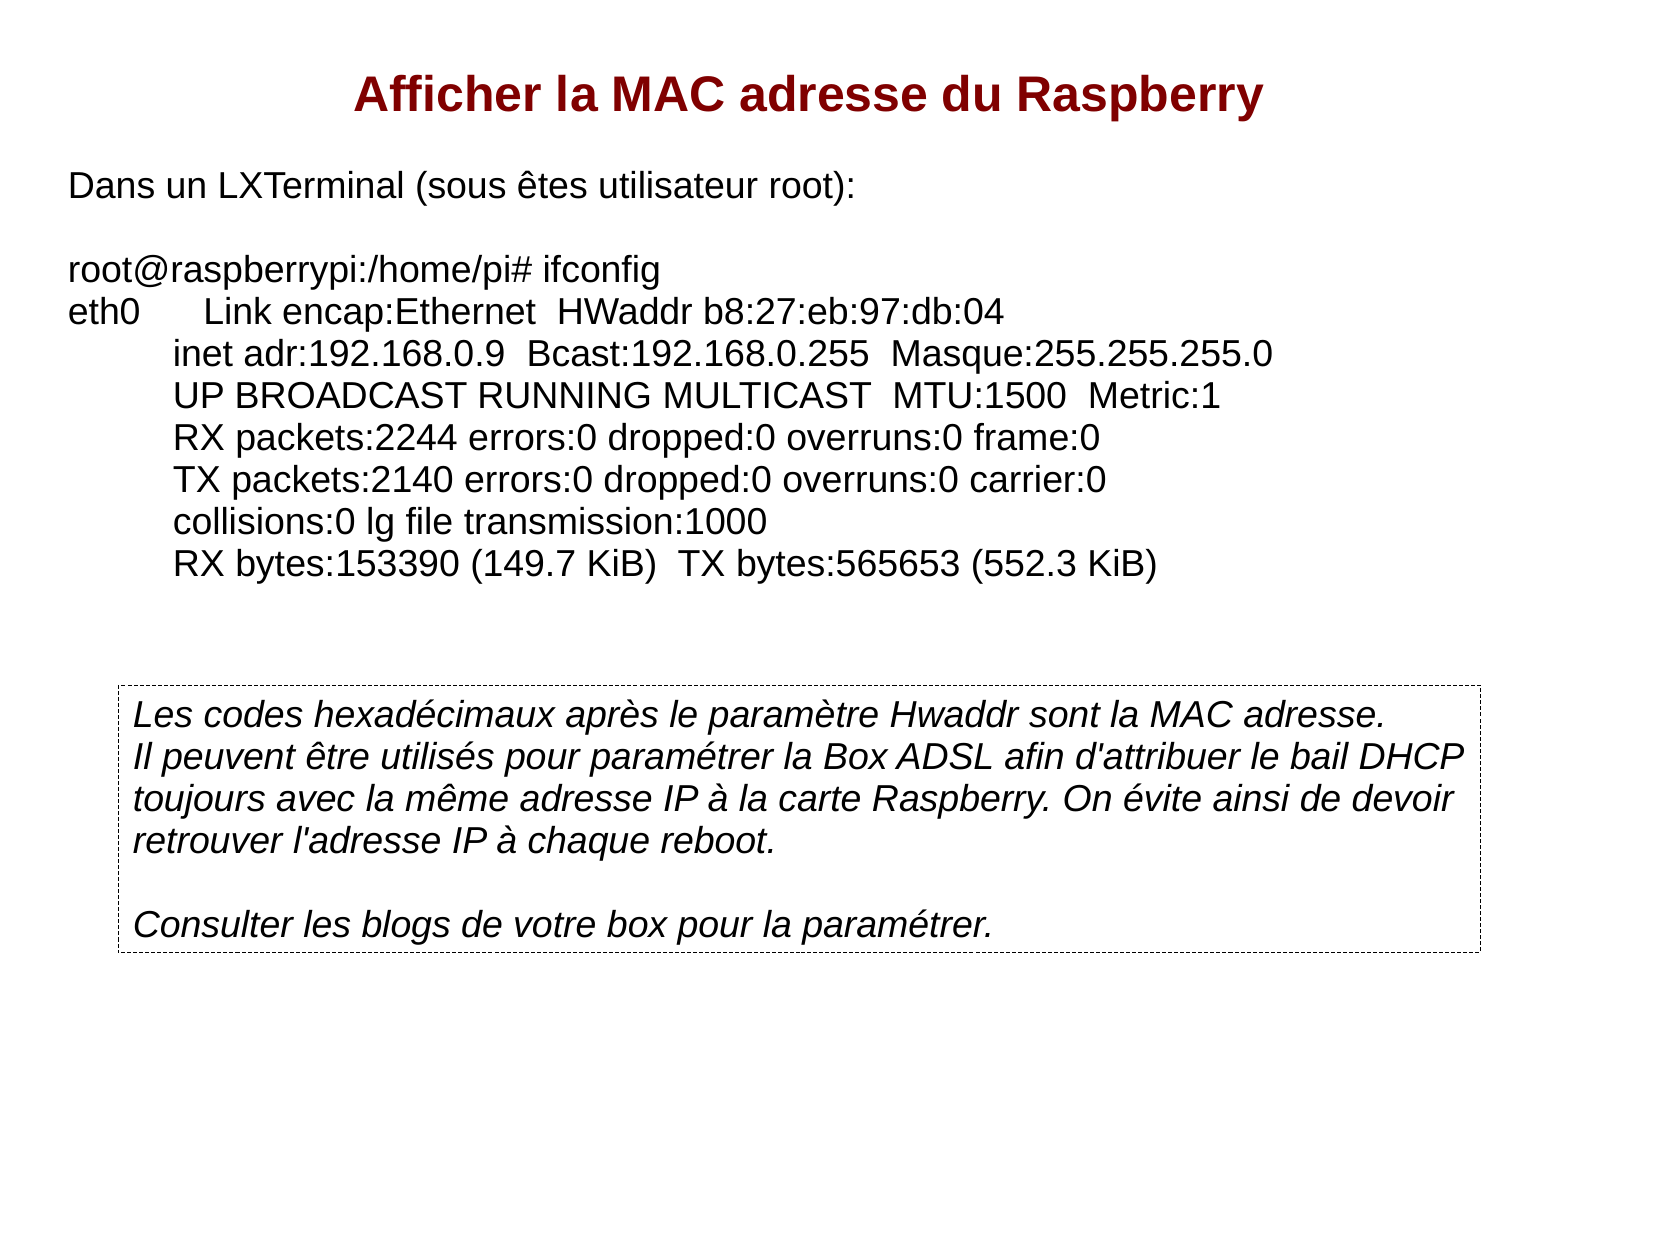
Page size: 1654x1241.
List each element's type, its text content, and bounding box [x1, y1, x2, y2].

text_box Afficher la MAC adresse du Raspberry Dans un LXTerminal (sous êtes utilisateur root): root@raspberrypi:/home/pi# ifconfig eth0 Link encap:Ethernet HWaddr b8:27:eb:97:db:04 inet adr:192.168.0.9 Bcast:192.168.0.255 Masque:255.255.255.0 UP BROADCAST RUNNING MULTICAST MTU:1500 Metric:1 RX packets:2244 errors:0 dropped:0 overruns:0 frame:0 TX packets:2140 errors:0 dropped:0 overruns:0 carrier:0 collisions:0 lg file transmission:1000 RX bytes:153390 (149.7 KiB) TX bytes:565653 (552.3 KiB) [53, 59, 1565, 636]
text_box Les codes hexadécimaux après le paramètre Hwaddr sont la MAC adresse. Il peuvent être utilisés pour paramétrer la Box ADSL afin d'attribuer le bail DHCP toujours avec la même adresse IP à la carte Raspberry. On évite ainsi de devoir retrouver l'adresse IP à chaque reboot. Consulter les blogs de votre box pour la paramétrer. [118, 685, 1480, 952]
